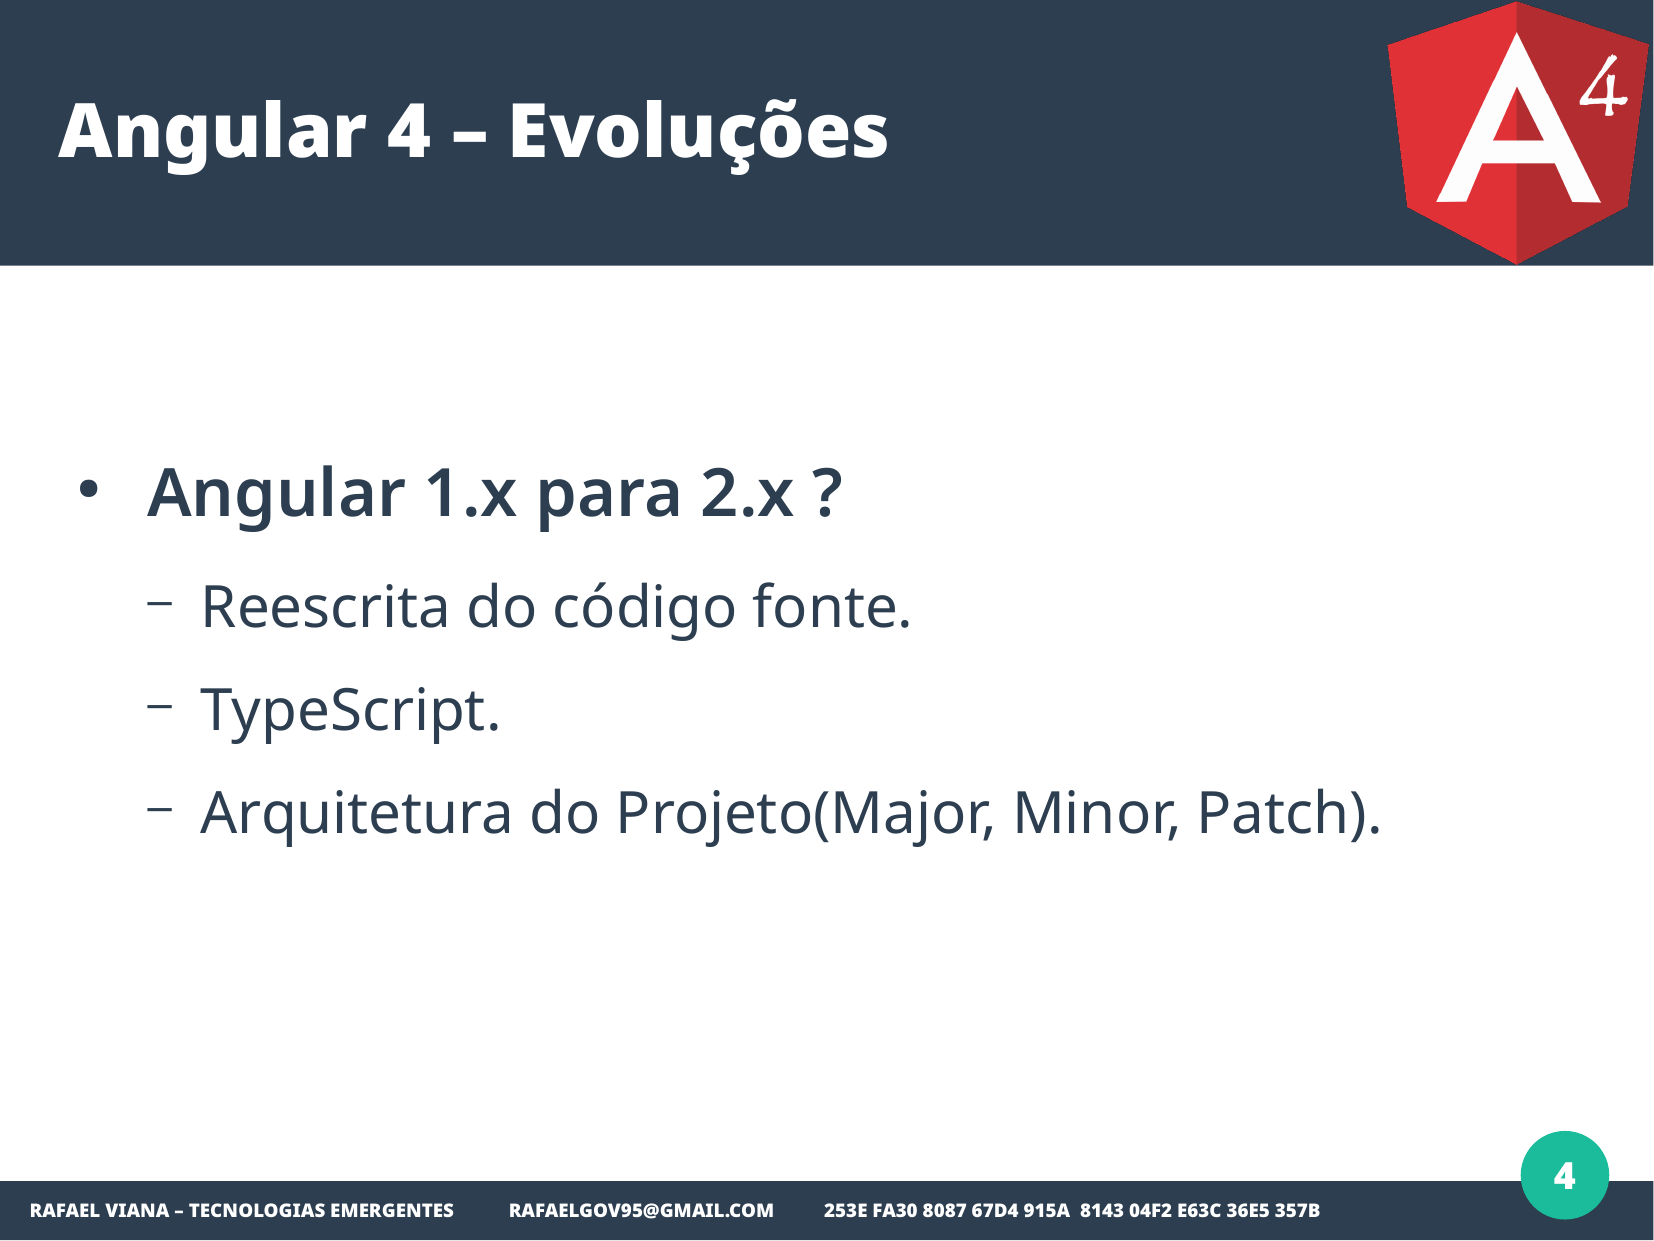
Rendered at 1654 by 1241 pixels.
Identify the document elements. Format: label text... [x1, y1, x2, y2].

list Angular 1.x para 2.x ? Reescrita do código fonte. TypeScript. Arquitetura do Projeto(Major, Minor, Patch). [59, 324, 1595, 1152]
picture [1387, 0, 1654, 266]
title Angular 4 – Evoluções [59, 49, 1387, 207]
text_box RAFAEL VIANA – TECNOLOGIAS EMERGENTES RAFAELGOV95@GMAIL.COM 253E FA30 8087 67D4 915A 8143 04F2 E63C 36E5 357B [29, 1181, 1654, 1241]
